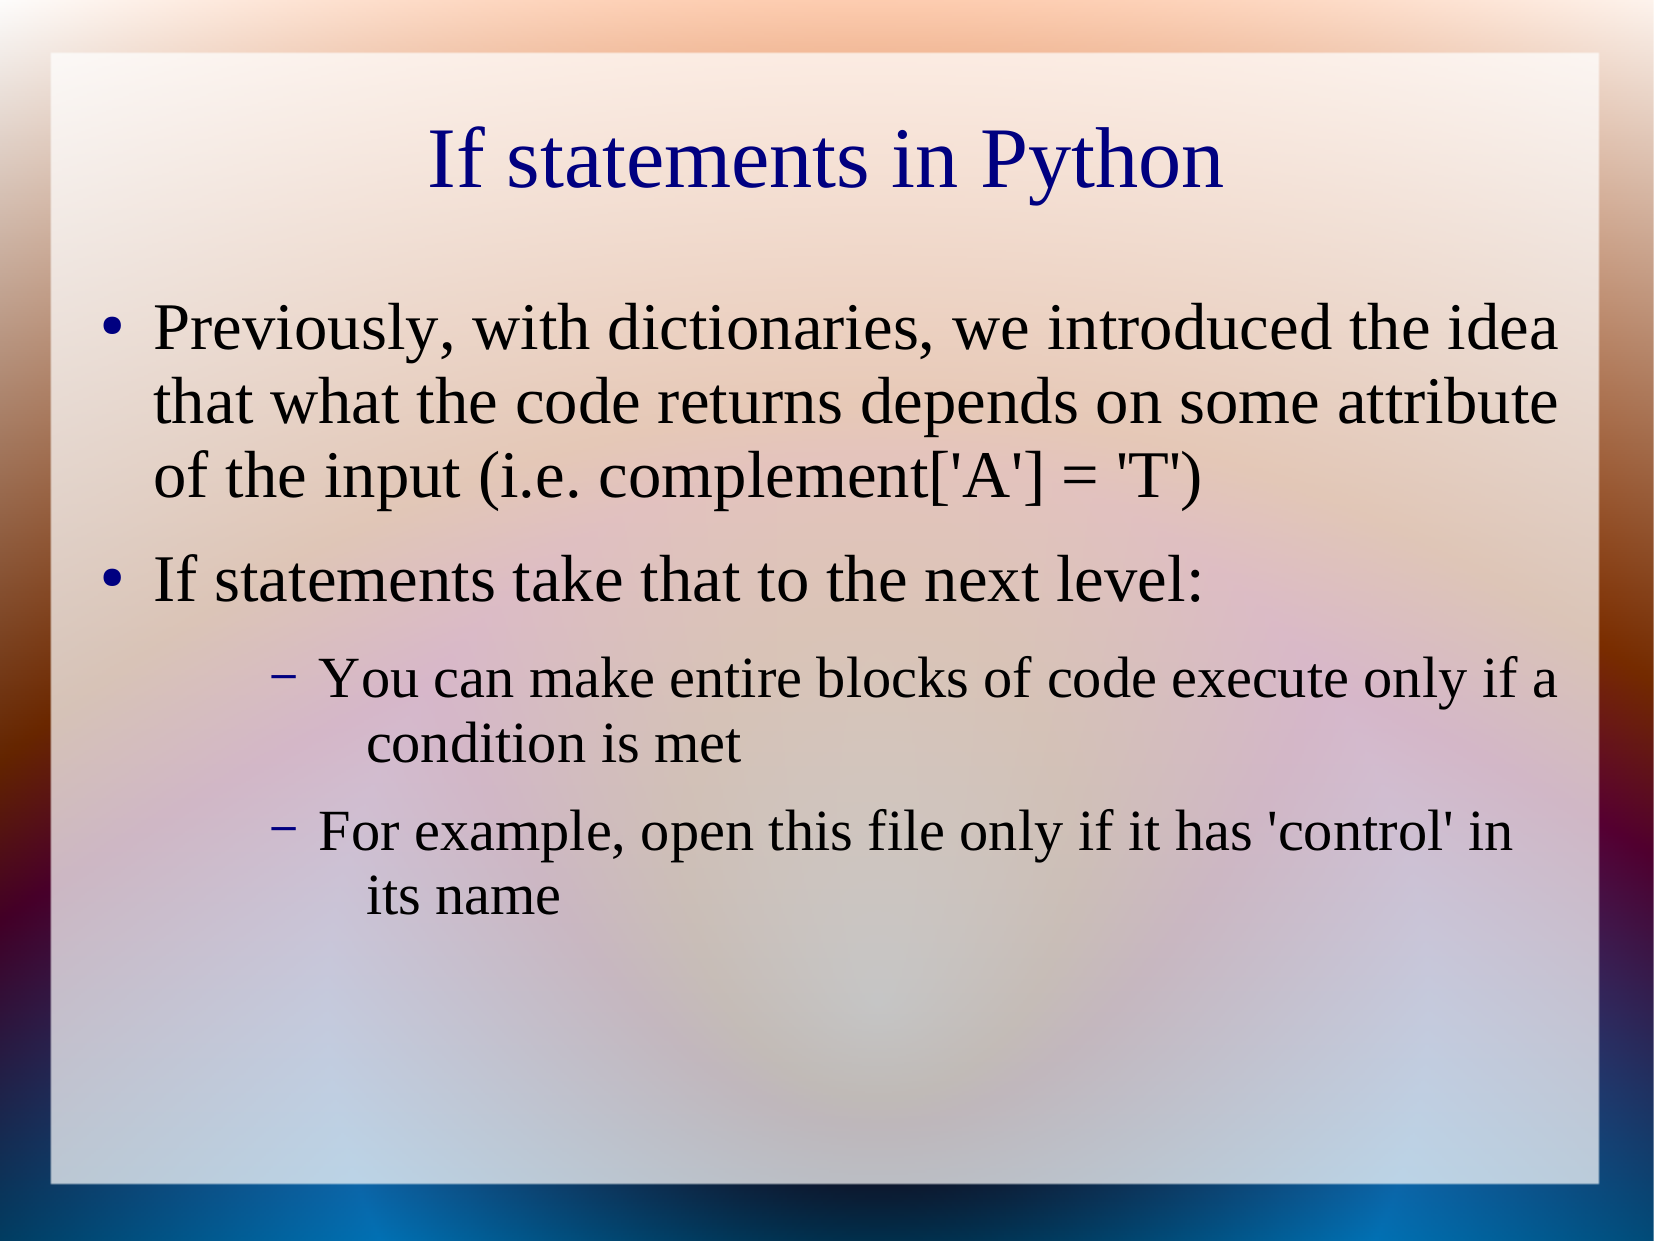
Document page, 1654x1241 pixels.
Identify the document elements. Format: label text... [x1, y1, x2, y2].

title If statements in Python [82, 55, 1571, 263]
list Previously, with dictionaries, we introduced the idea that what the code returns depends on some attribute of the input (i.e. complement['A'] = 'T') If statements take that to the next level: You can make entire blocks of code execute only if a condition is met For example, open this file only if it has 'control' in its name [82, 290, 1571, 1010]
picture [0, 0, 1654, 1241]
